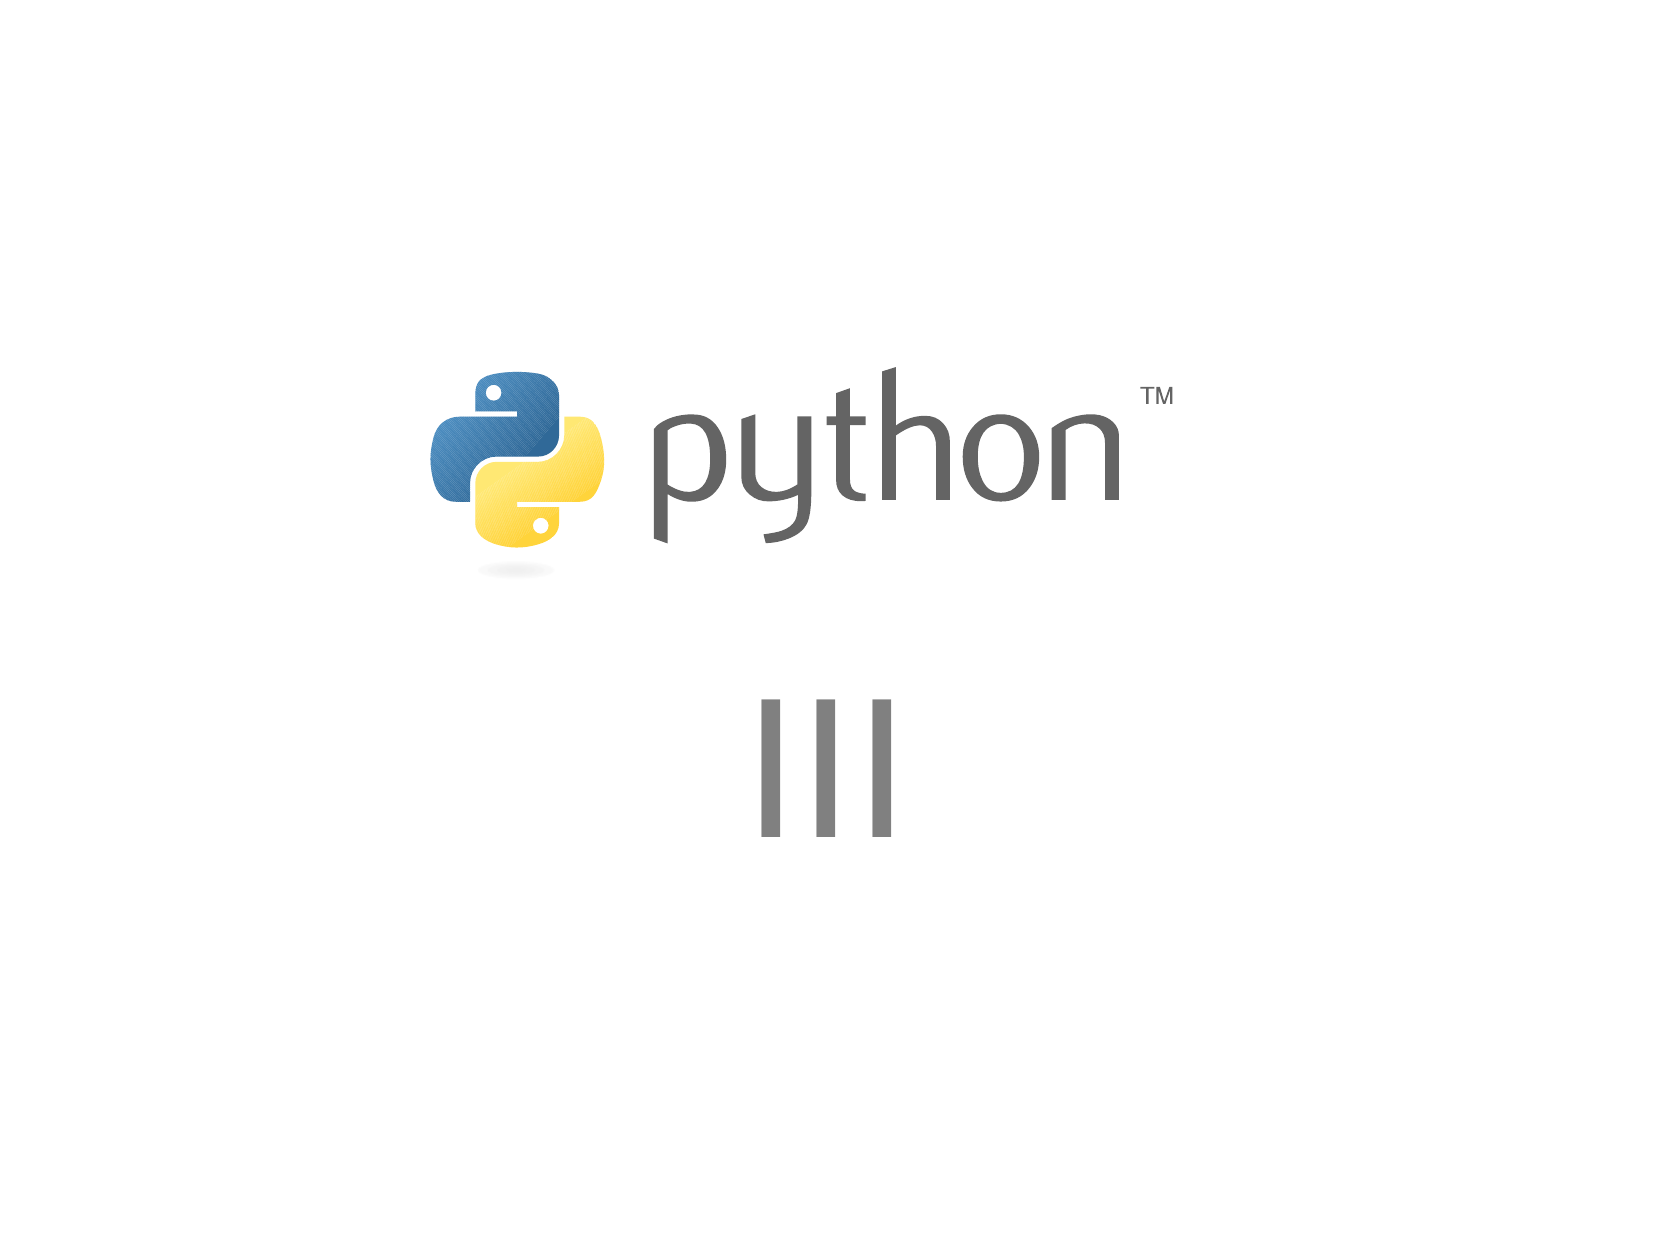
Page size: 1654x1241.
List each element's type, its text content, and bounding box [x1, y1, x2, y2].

picture [420, 361, 1233, 603]
text_box III [537, 649, 1117, 1134]
